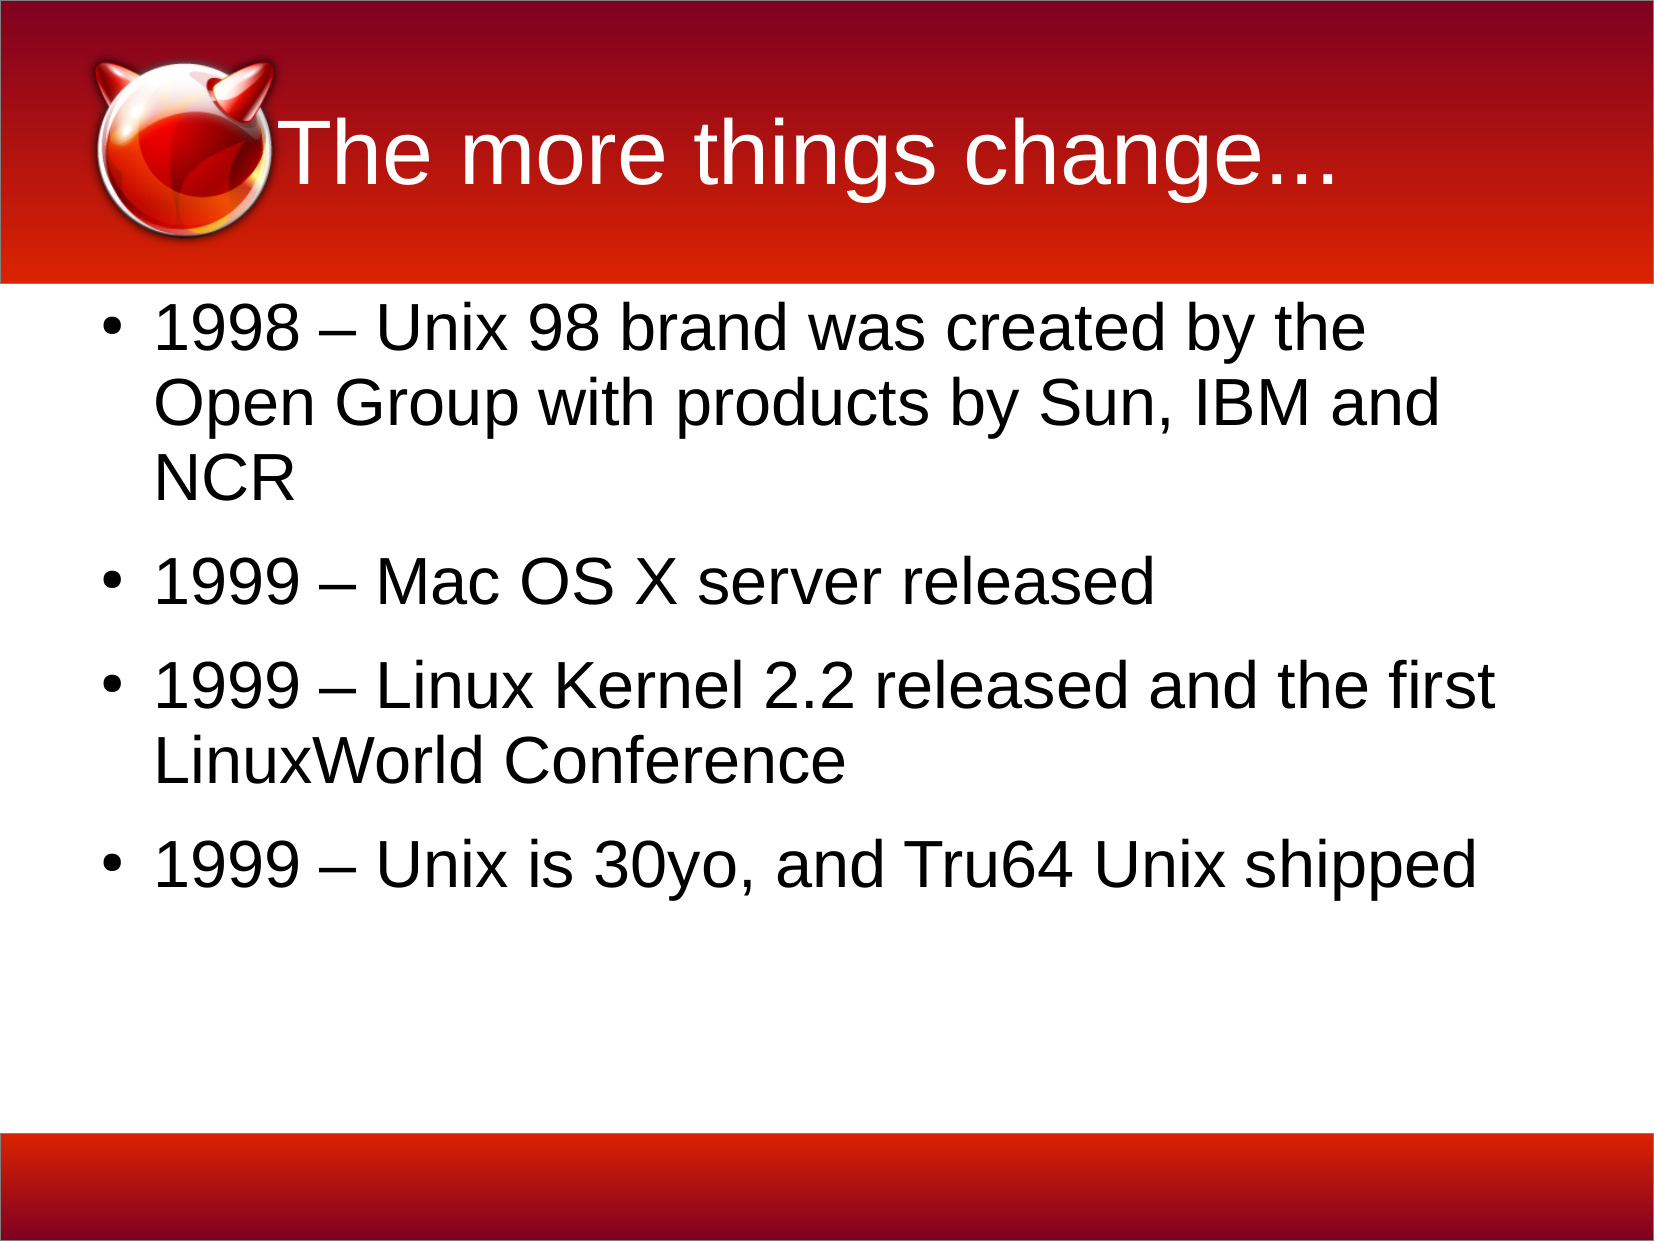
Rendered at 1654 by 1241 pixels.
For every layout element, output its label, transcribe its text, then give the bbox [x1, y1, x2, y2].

list 1998 – Unix 98 brand was created by the Open Group with products by Sun, IBM and NCR 1999 – Mac OS X server released 1999 – Linux Kernel 2.2 released and the first LinuxWorld Conference 1999 – Unix is 30yo, and Tru64 Unix shipped [82, 290, 1538, 1010]
title The more things change... [82, 49, 1536, 257]
